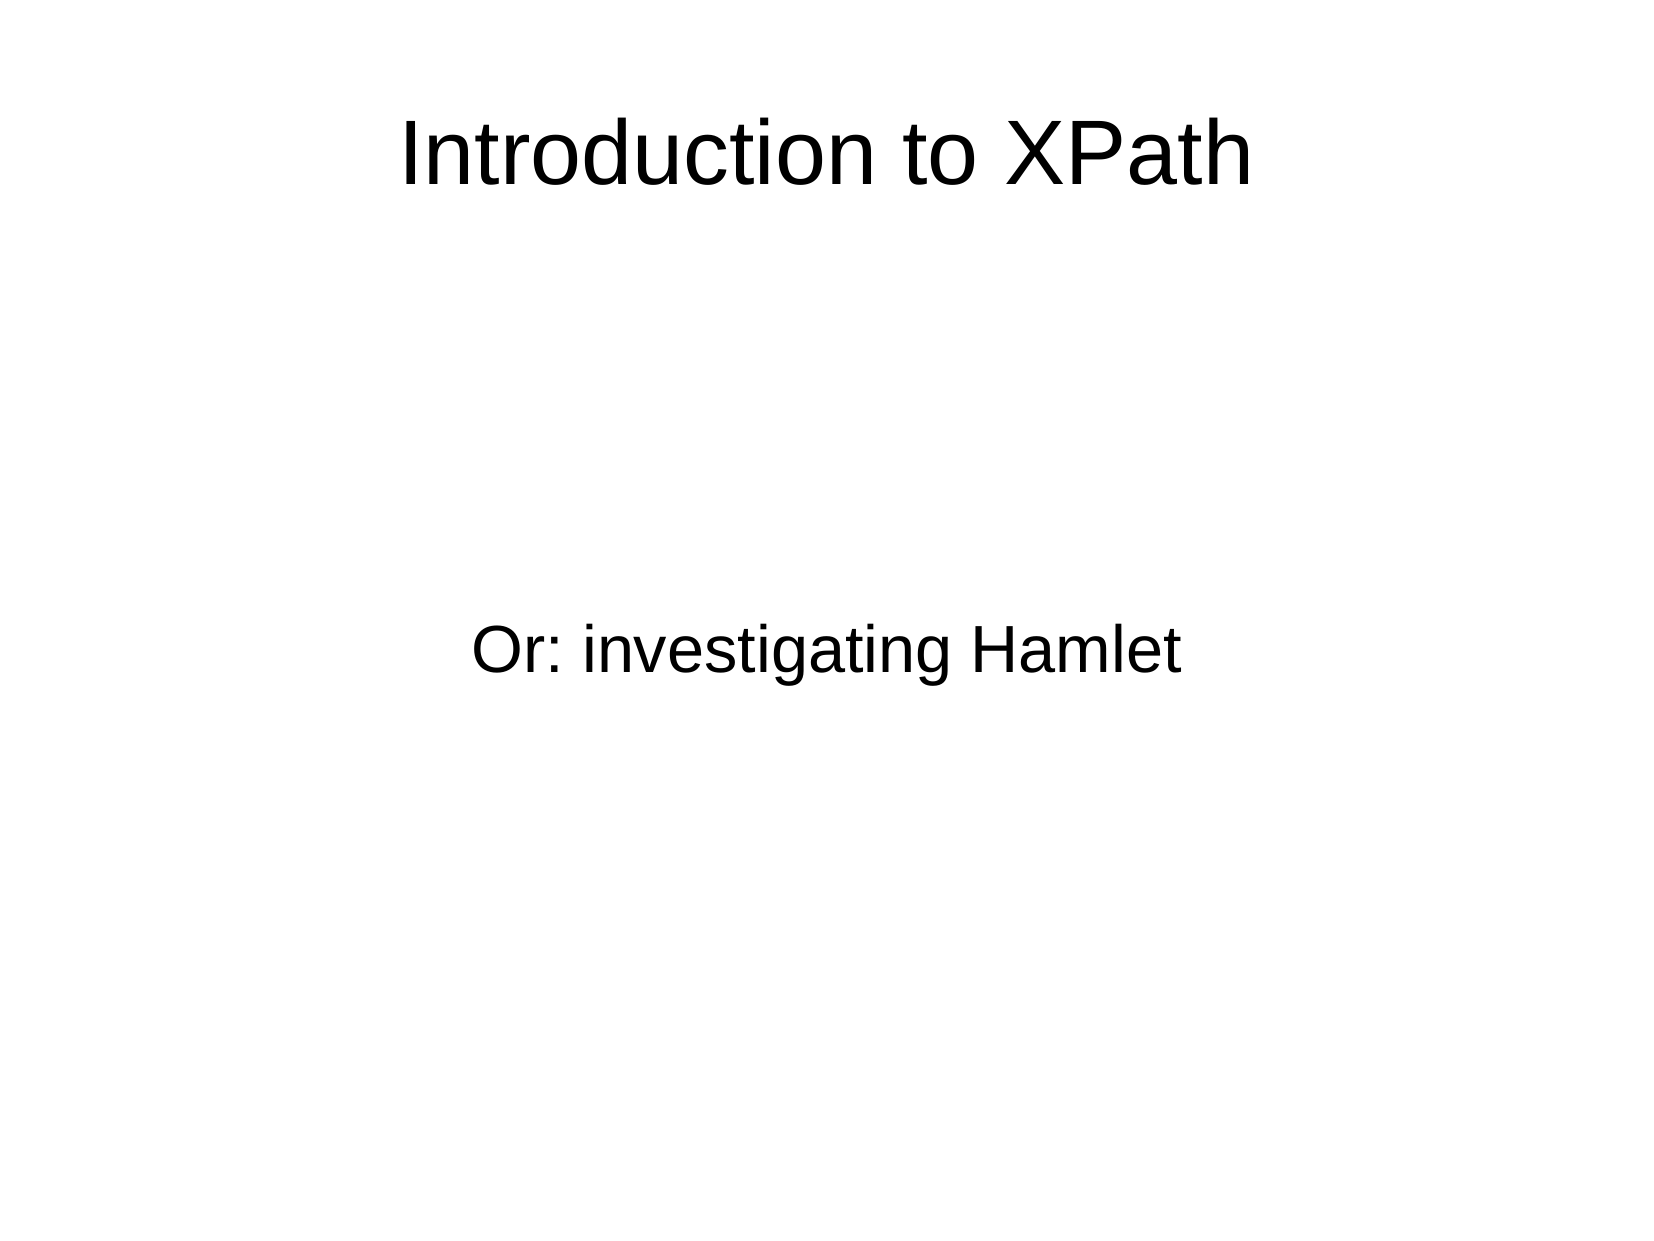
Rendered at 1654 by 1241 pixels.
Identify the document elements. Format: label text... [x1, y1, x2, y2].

title Introduction to XPath [82, 49, 1571, 257]
subtitle Or: investigating Hamlet [82, 290, 1571, 1010]
